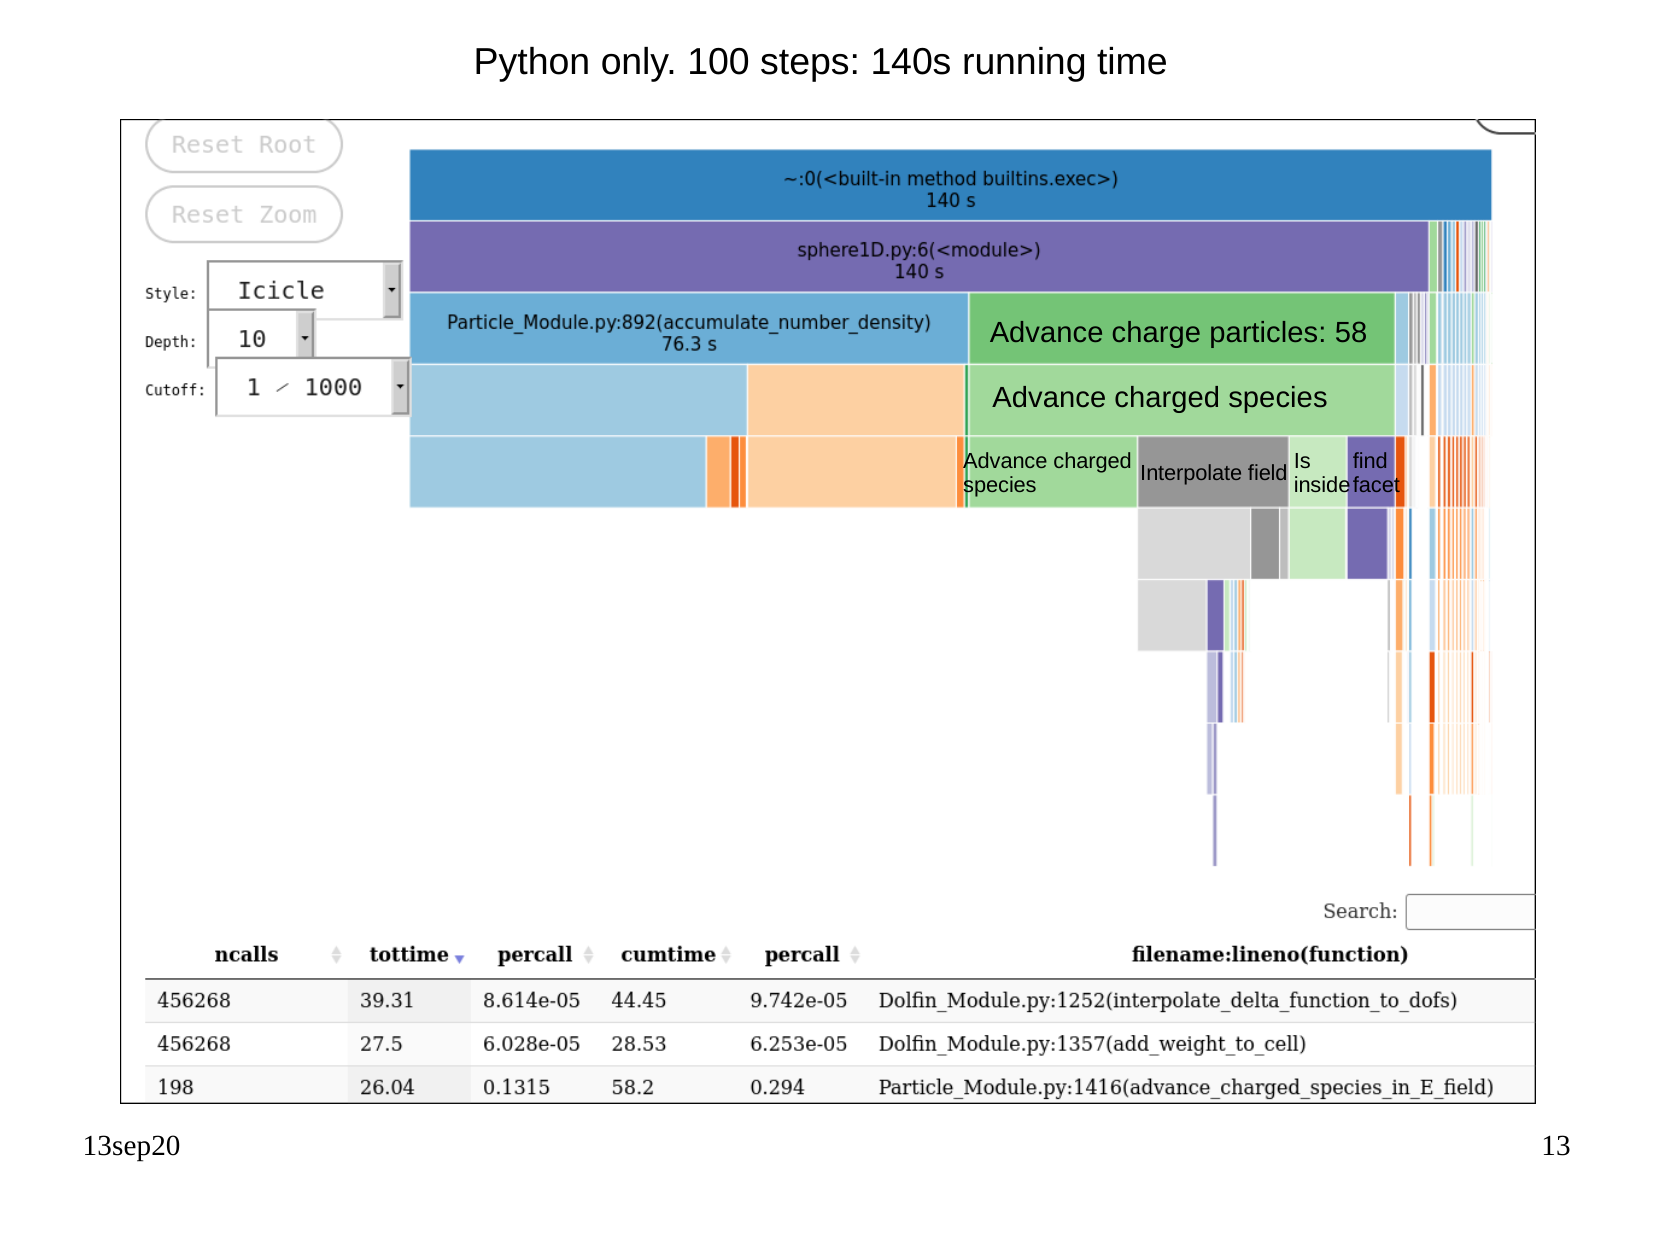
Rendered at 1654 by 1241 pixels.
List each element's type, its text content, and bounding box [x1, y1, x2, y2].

text_box Advance charged species [977, 374, 1353, 426]
text_box Advance charge particles: 58 [975, 309, 1396, 357]
text_box Python only. 100 steps: 140s running time [171, 33, 1471, 91]
text_box find facet [1338, 441, 1415, 505]
text_box Is inside [1279, 441, 1338, 505]
text_box Advance charged species [948, 441, 1147, 505]
text_box Interpolate field [1147, 453, 1279, 493]
picture [120, 119, 1536, 1104]
